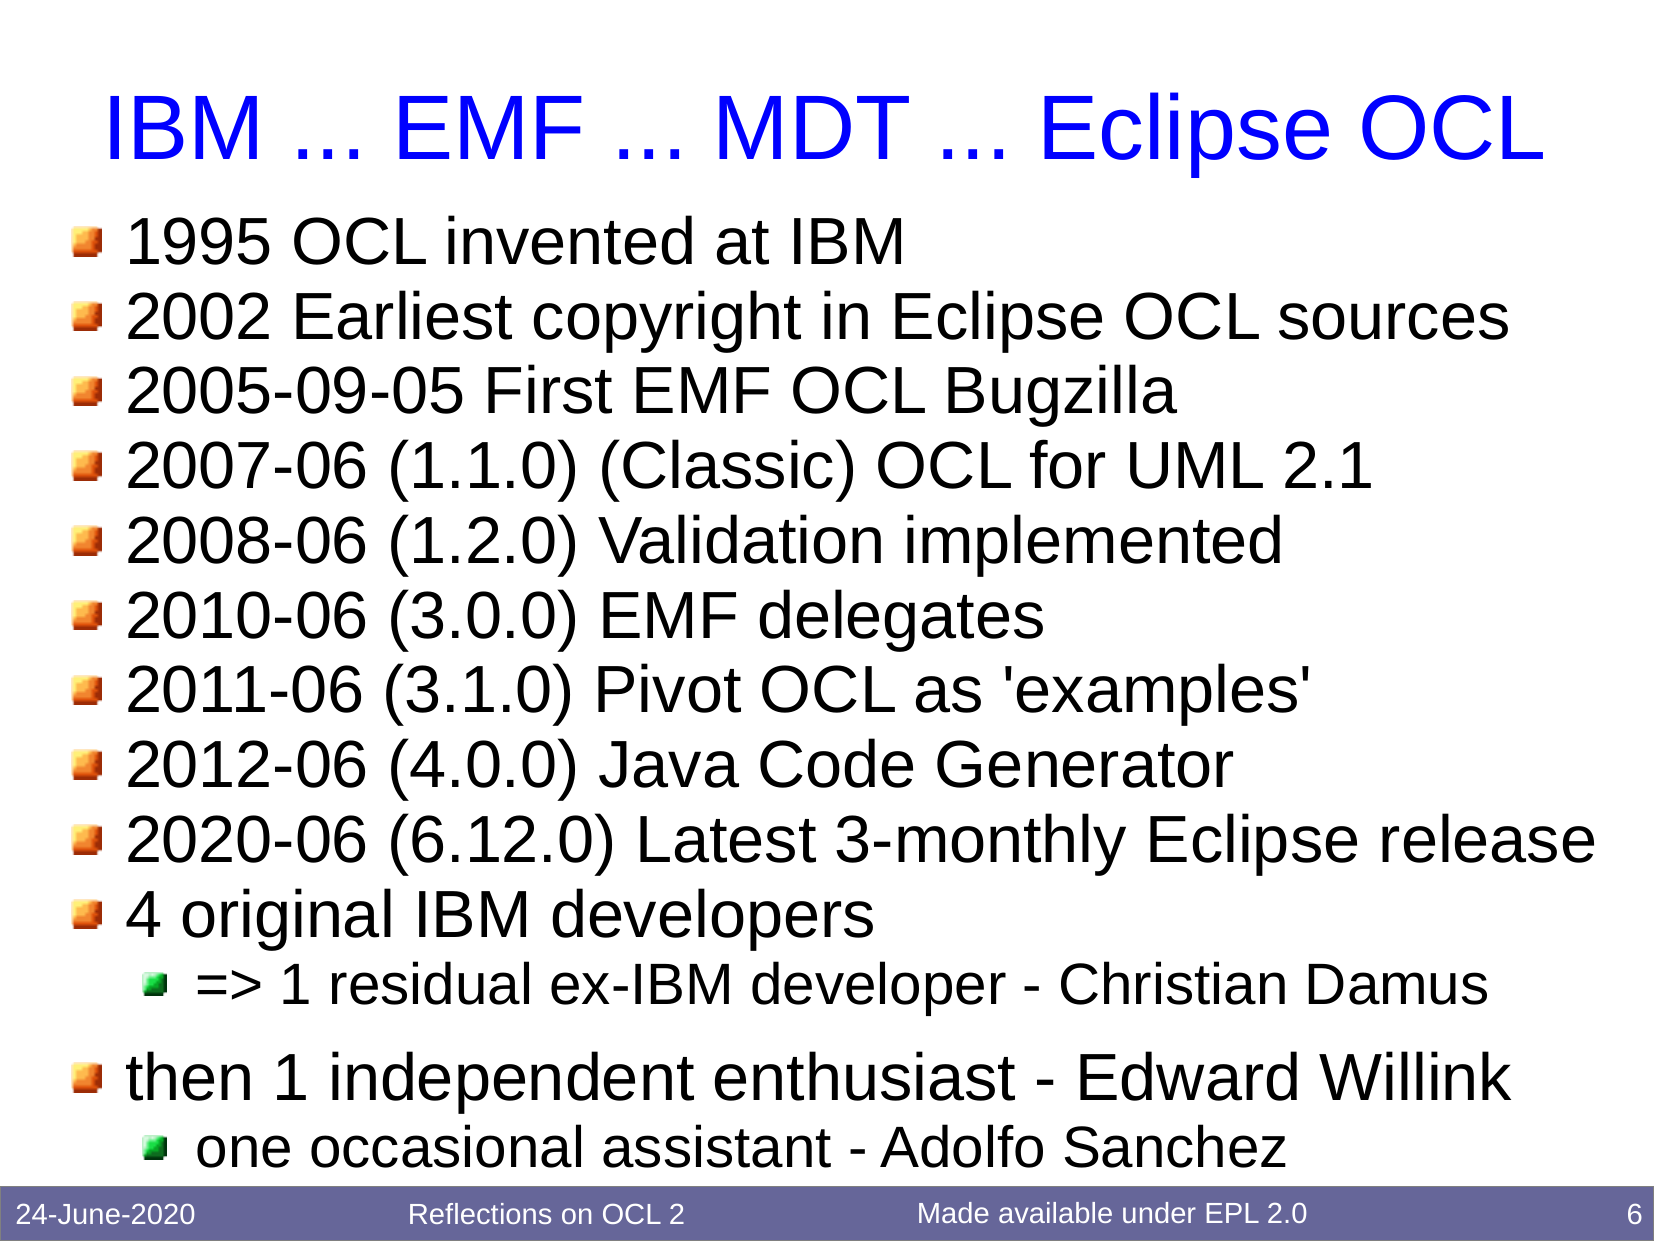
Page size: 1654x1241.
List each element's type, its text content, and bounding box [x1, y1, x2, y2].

list 1995 OCL invented at IBM 2002 Earliest copyright in Eclipse OCL sources 2005-09-05 First EMF OCL Bugzilla 2007-06 (1.1.0) (Classic) OCL for UML 2.1 2008-06 (1.2.0) Validation implemented 2010-06 (3.0.0) EMF delegates 2011-06 (3.1.0) Pivot OCL as 'examples' 2012-06 (4.0.0) Java Code Generator 2020-06 (6.12.0) Latest 3-monthly Eclipse release 4 original IBM developers => 1 residual ex-IBM developer - Christian Damus then 1 independent enthusiast - Edward Willink one occasional assistant - Adolfo Sanchez [54, 203, 1647, 1241]
title IBM ... EMF ... MDT ... Eclipse OCL [34, 56, 1617, 180]
